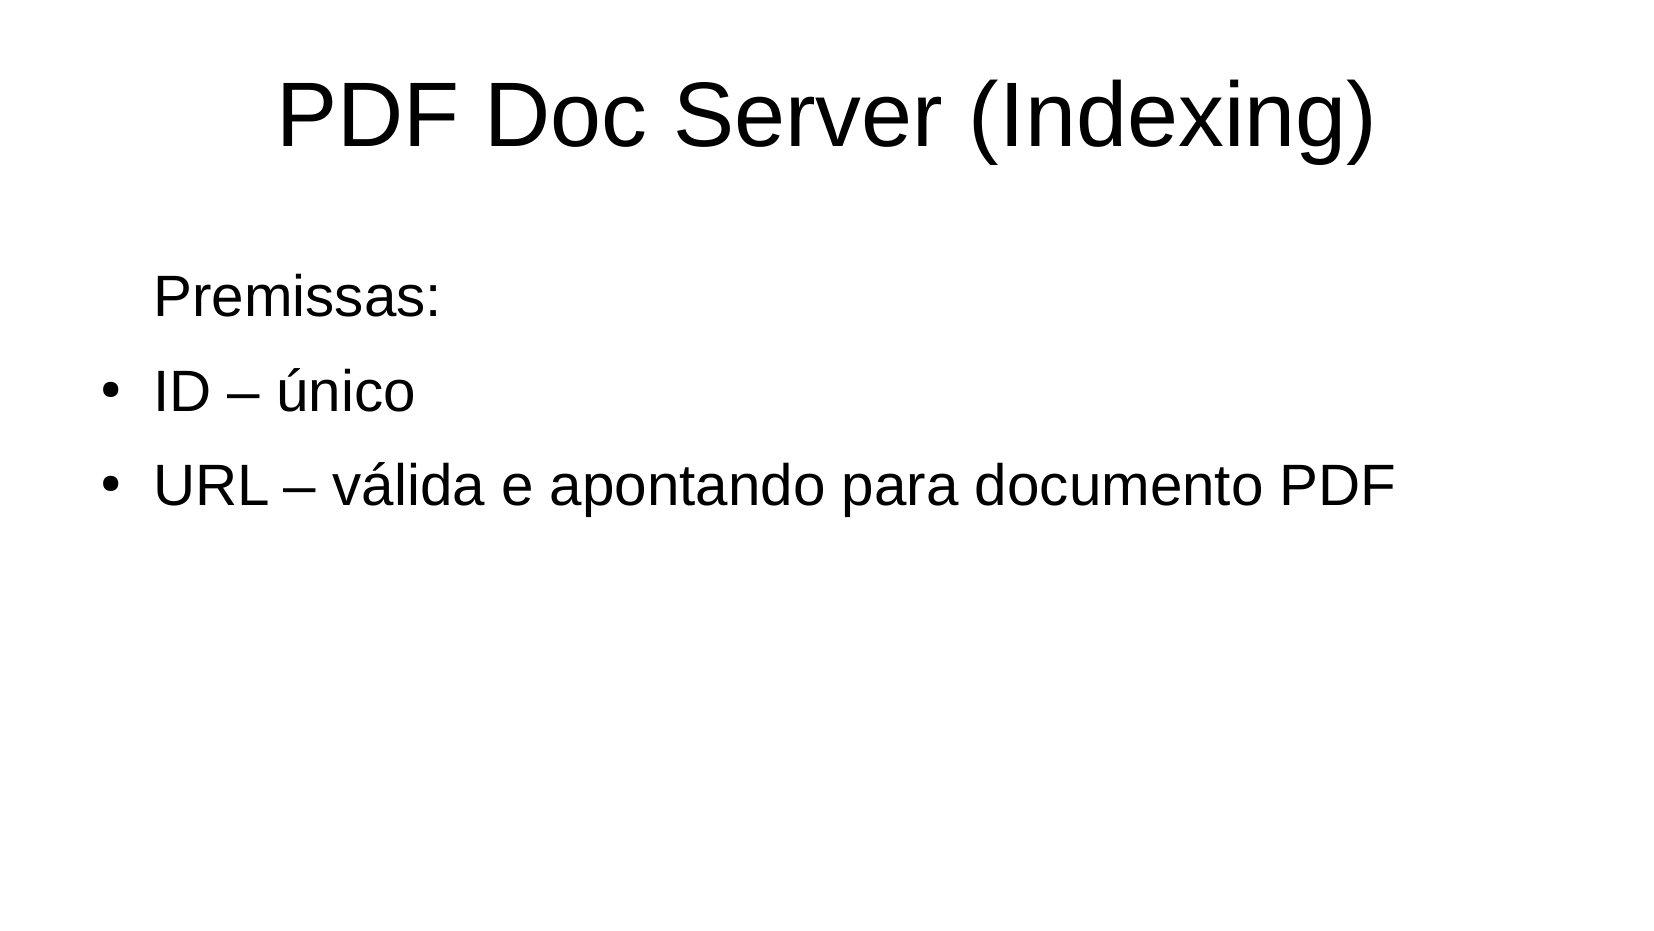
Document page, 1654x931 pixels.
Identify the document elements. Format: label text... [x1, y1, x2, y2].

title PDF Doc Server (Indexing) [82, 37, 1571, 193]
list Premissas: ID – único URL – válida e apontando para documento PDF [82, 263, 1571, 804]
